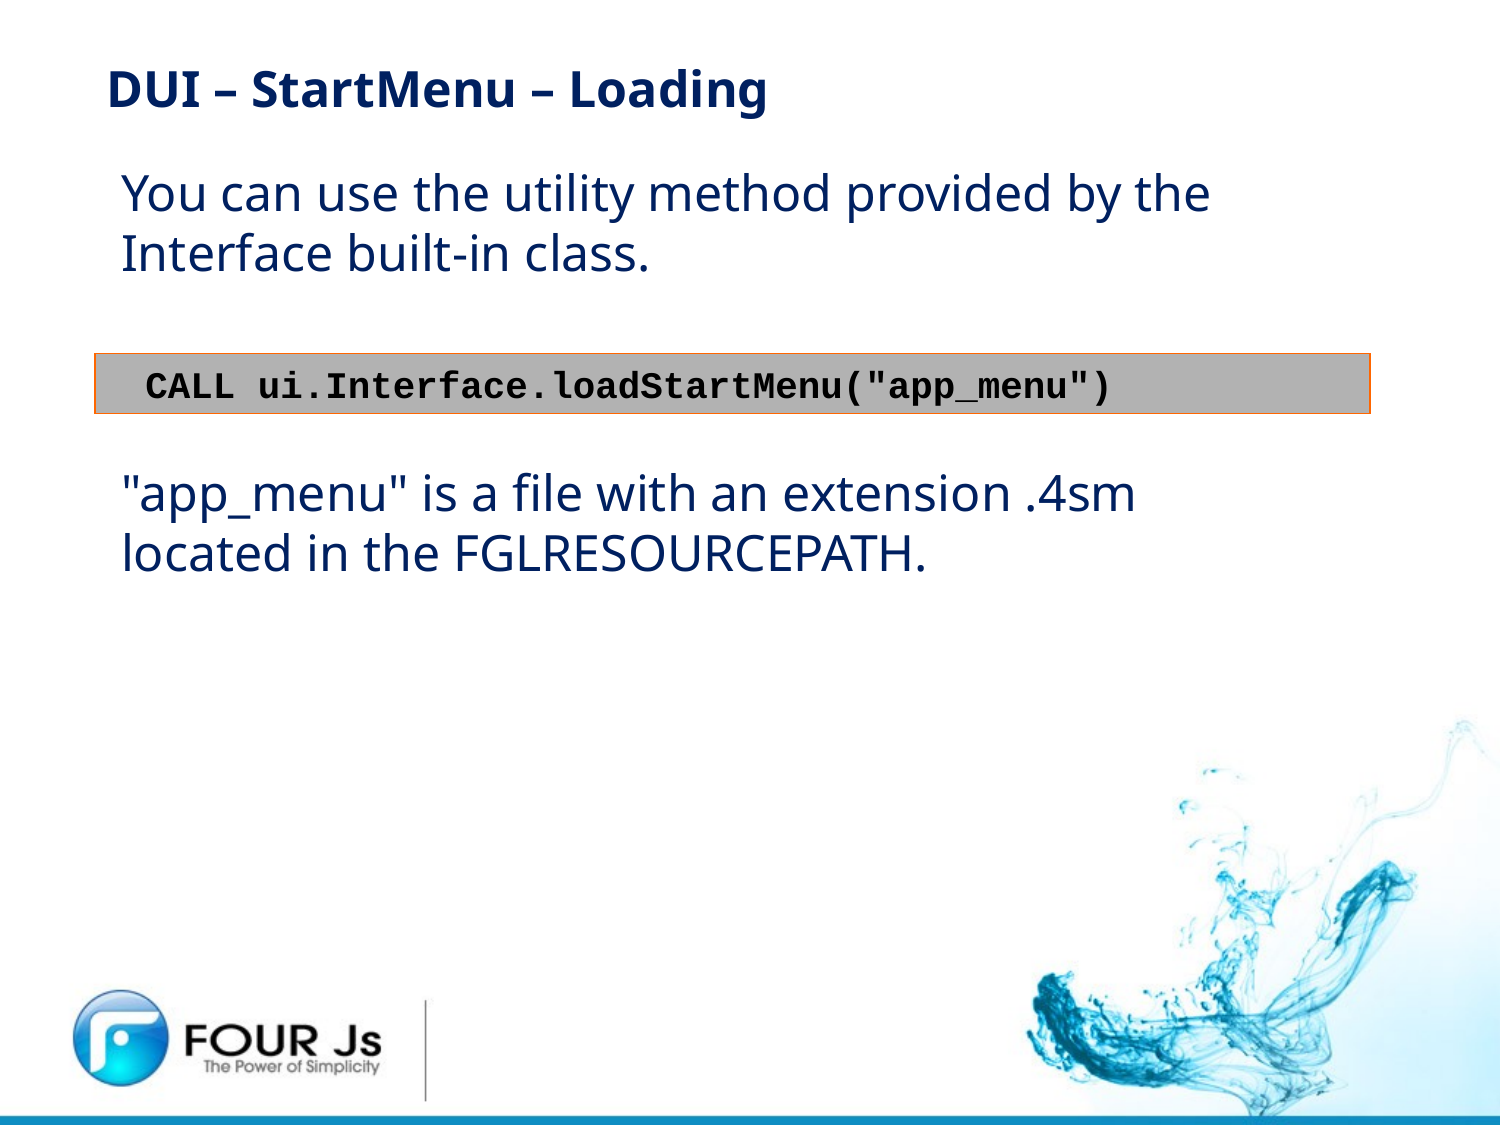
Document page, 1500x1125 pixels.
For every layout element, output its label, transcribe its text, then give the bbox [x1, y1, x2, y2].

text_box You can use the utility method provided by the Interface built-in class. "app_menu" is a file with an extension .4sm located in the FGLRESOURCEPATH. [106, 153, 1329, 353]
text_box [11, 141, 1418, 993]
title DUI – StartMenu – Loading [106, 35, 1388, 141]
text_box You can use the utility method provided by the Interface built-in class. "app_menu" is a file with an extension .4sm located in the FGLRESOURCEPATH. [106, 414, 1329, 640]
text_box CALL ui.Interface.loadStartMenu("app_menu") [95, 353, 1371, 414]
picture [0, 0, 1500, 1122]
